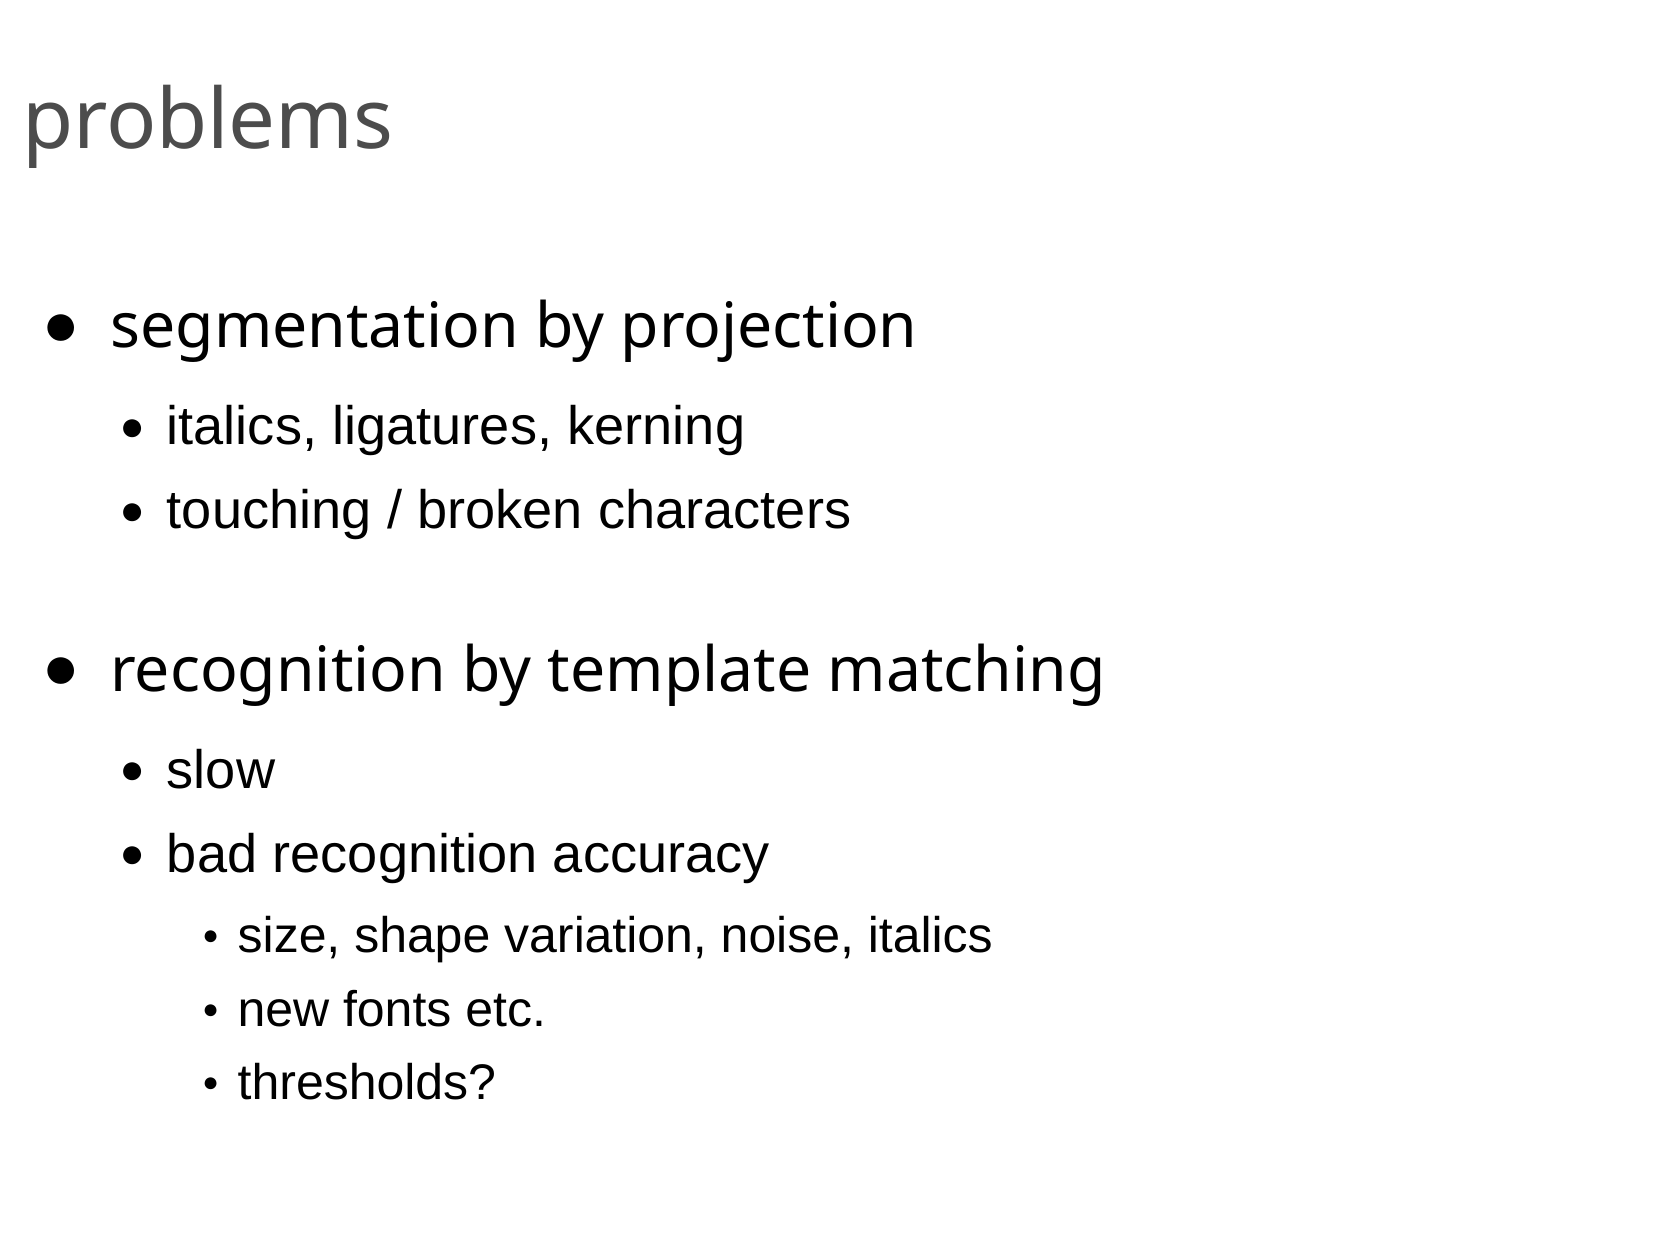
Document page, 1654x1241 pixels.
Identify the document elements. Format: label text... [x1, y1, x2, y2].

title problems [22, 19, 1654, 213]
list segmentation by projection italics, ligatures, kerning touching / broken characters recognition by template matching slow bad recognition accuracy size, shape variation, noise, italics new fonts etc. thresholds? [25, 233, 1654, 1158]
